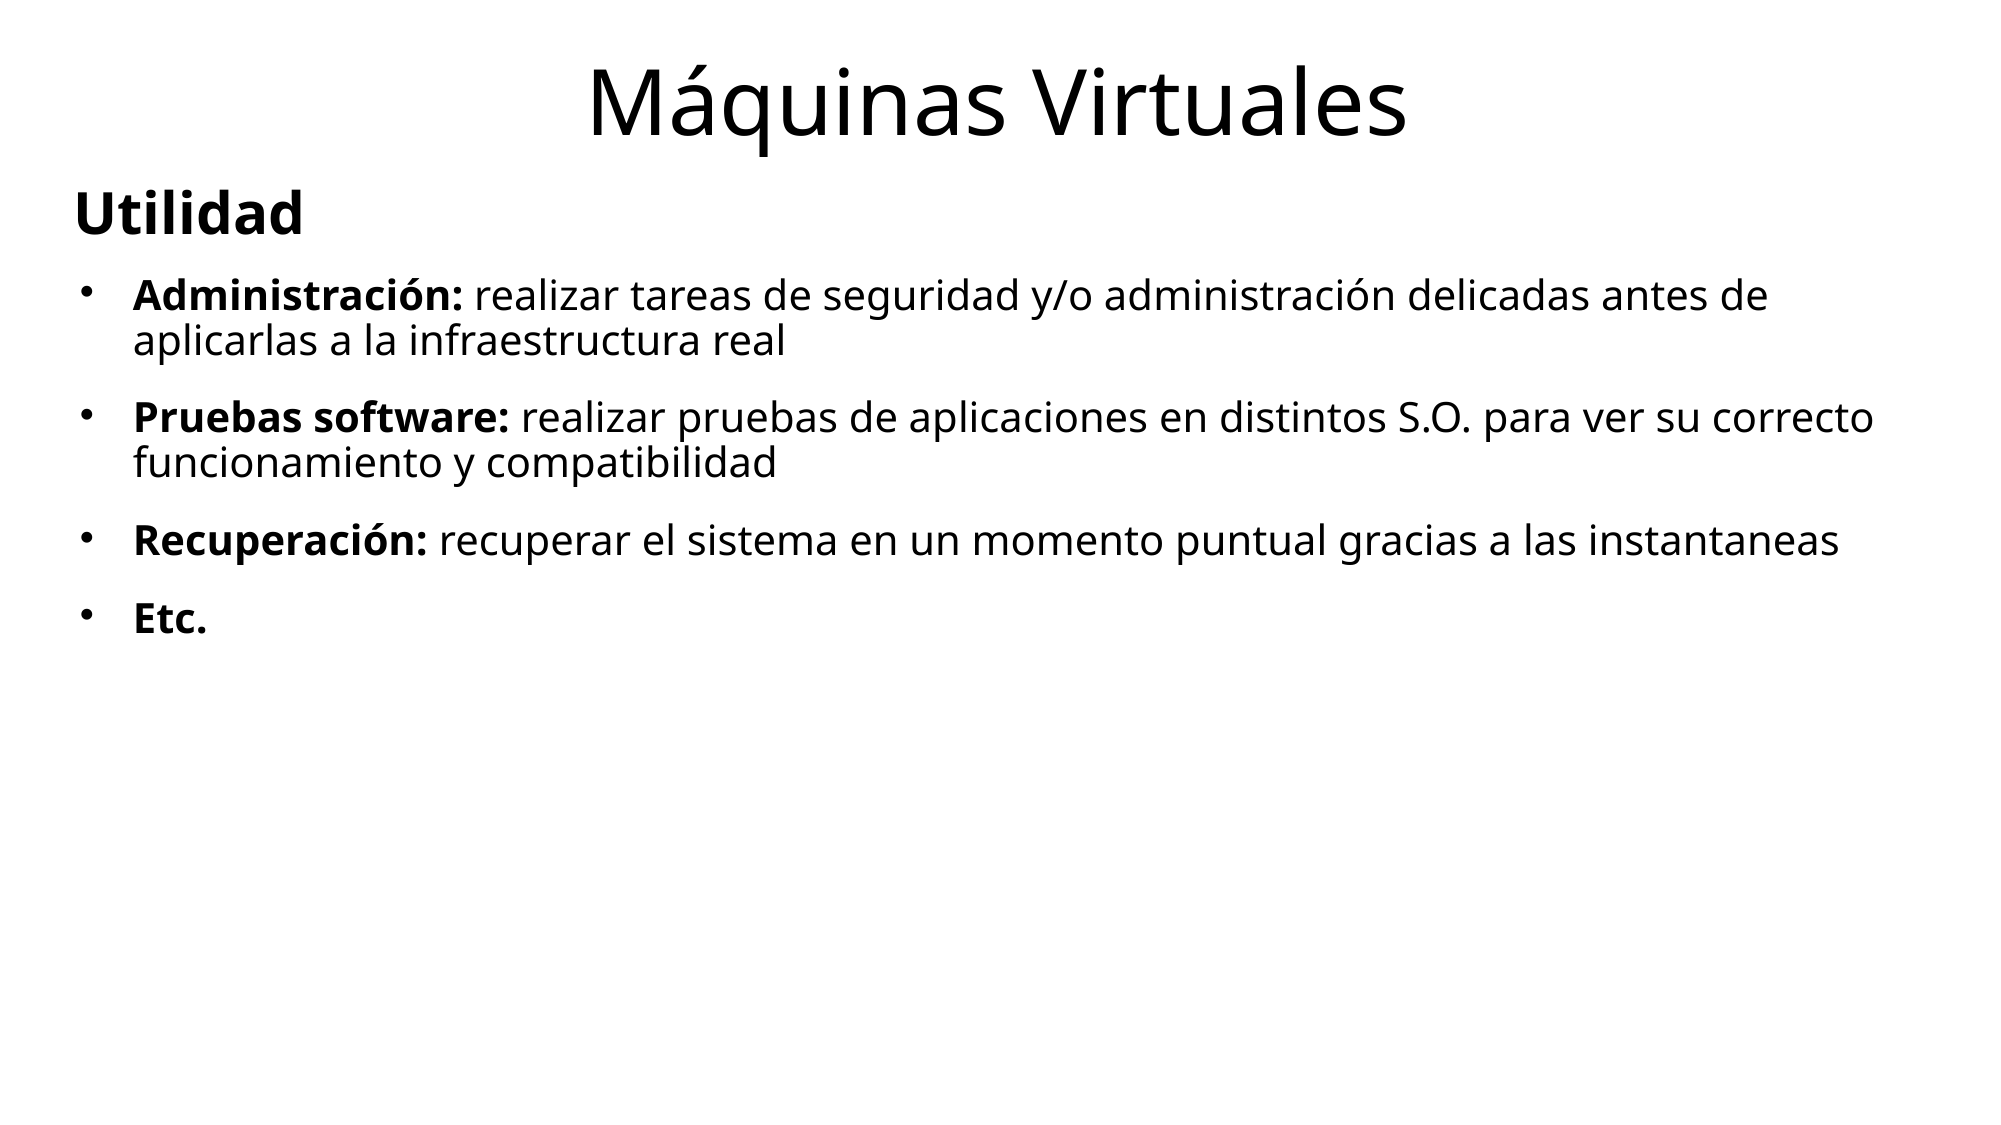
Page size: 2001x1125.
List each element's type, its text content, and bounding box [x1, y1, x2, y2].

text_box Máquinas Virtuales [135, 34, 1860, 177]
list Utilidad Administración: realizar tareas de seguridad y/o administración delicadas antes de aplicarlas a la infraestructura real Pruebas software: realizar pruebas de aplicaciones en distintos S.O. para ver su correcto funcionamiento y compatibilidad Recuperación: recuperar el sistema en un momento puntual gracias a las instantaneas Etc. [59, 177, 1920, 945]
